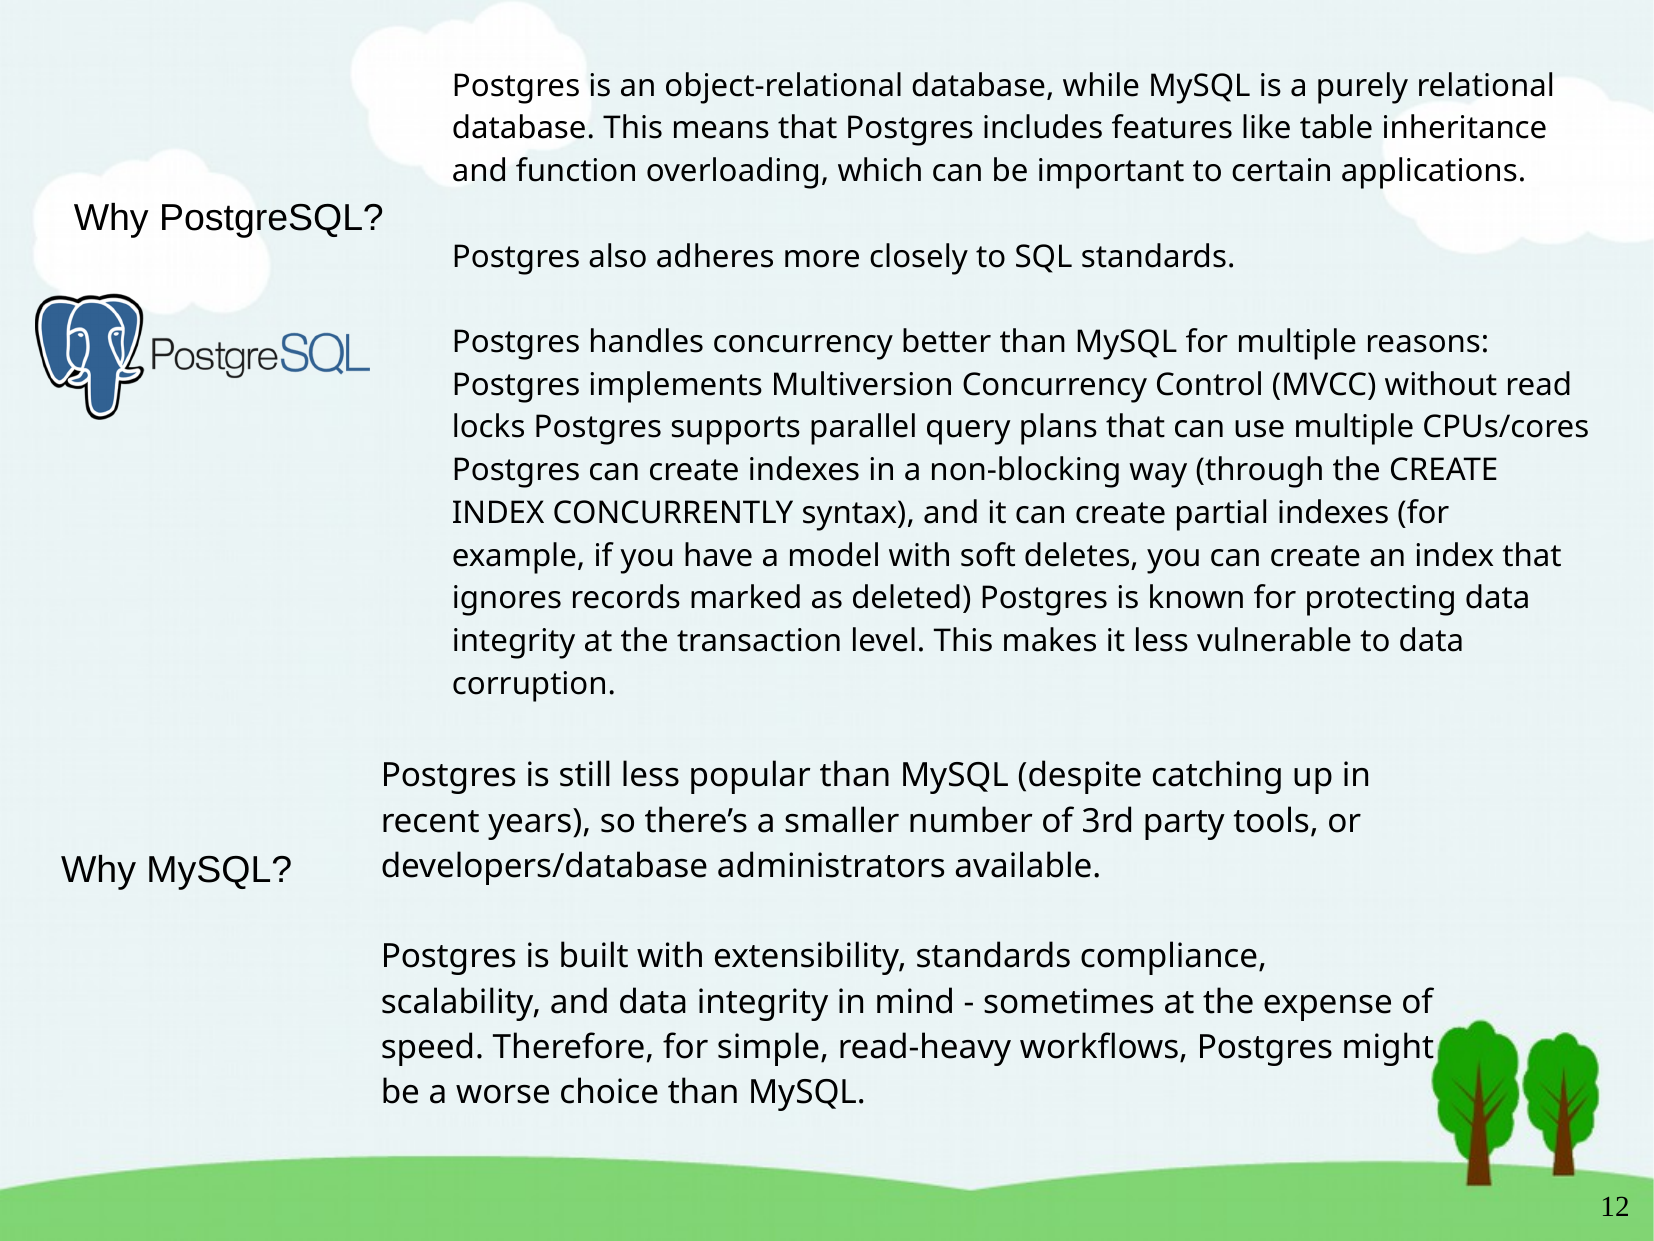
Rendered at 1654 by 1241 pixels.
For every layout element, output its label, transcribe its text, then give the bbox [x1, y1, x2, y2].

text_box Why MySQL? [46, 840, 308, 898]
picture [0, 0, 1654, 1241]
text_box Postgres is still less popular than MySQL (despite catching up in recent years), so there’s a smaller number of 3rd party tools, or developers/database administrators available. Postgres is built with extensibility, standards compliance, scalability, and data integrity in mind - sometimes at the expense of speed. Therefore, for simple, read-heavy workflows, Postgres might be a worse choice than MySQL. [366, 744, 1453, 1071]
text_box Postgres is an object-relational database, while MySQL is a purely relational database. This means that Postgres includes features like table inheritance and function overloading, which can be important to certain applications. Postgres also adheres more closely to SQL standards. Postgres handles concurrency better than MySQL for multiple reasons: Postgres implements Multiversion Concurrency Control (MVCC) without read locks Postgres supports parallel query plans that can use multiple CPUs/cores Postgres can create indexes in a non-blocking way (through the CREATE INDEX CONCURRENTLY syntax), and it can create partial indexes (for example, if you have a model with soft deletes, you can create an index that ignores records marked as deleted) Postgres is known for protecting data integrity at the transaction level. This makes it less vulnerable to data corruption. [437, 55, 1607, 701]
text_box Why PostgreSQL? [59, 188, 399, 246]
